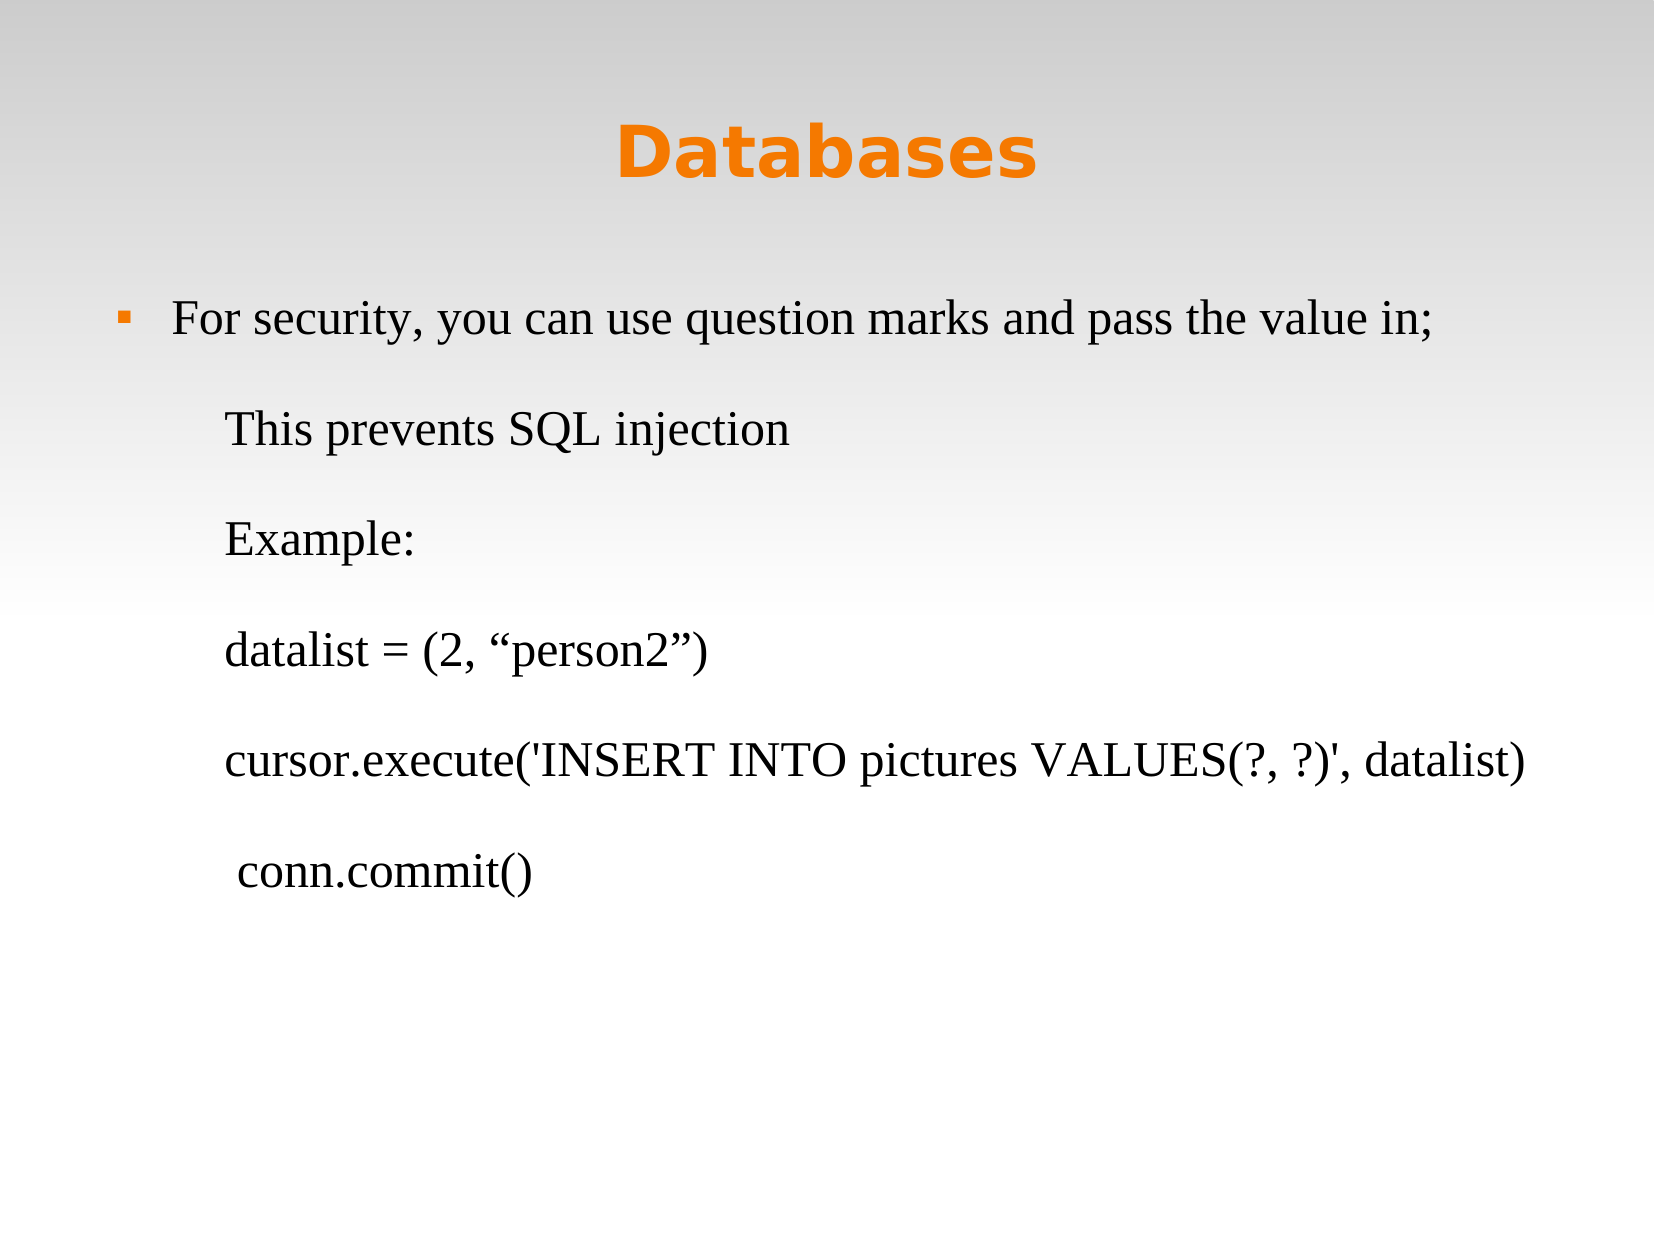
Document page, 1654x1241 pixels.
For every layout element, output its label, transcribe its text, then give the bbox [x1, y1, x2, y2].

list For security, you can use question marks and pass the value in; This prevents SQL injection Example: datalist = (2, “person2”) cursor.execute('INSERT INTO pictures VALUES(?, ?)', datalist) conn.commit() [82, 290, 1571, 1109]
title Databases [82, 49, 1571, 257]
